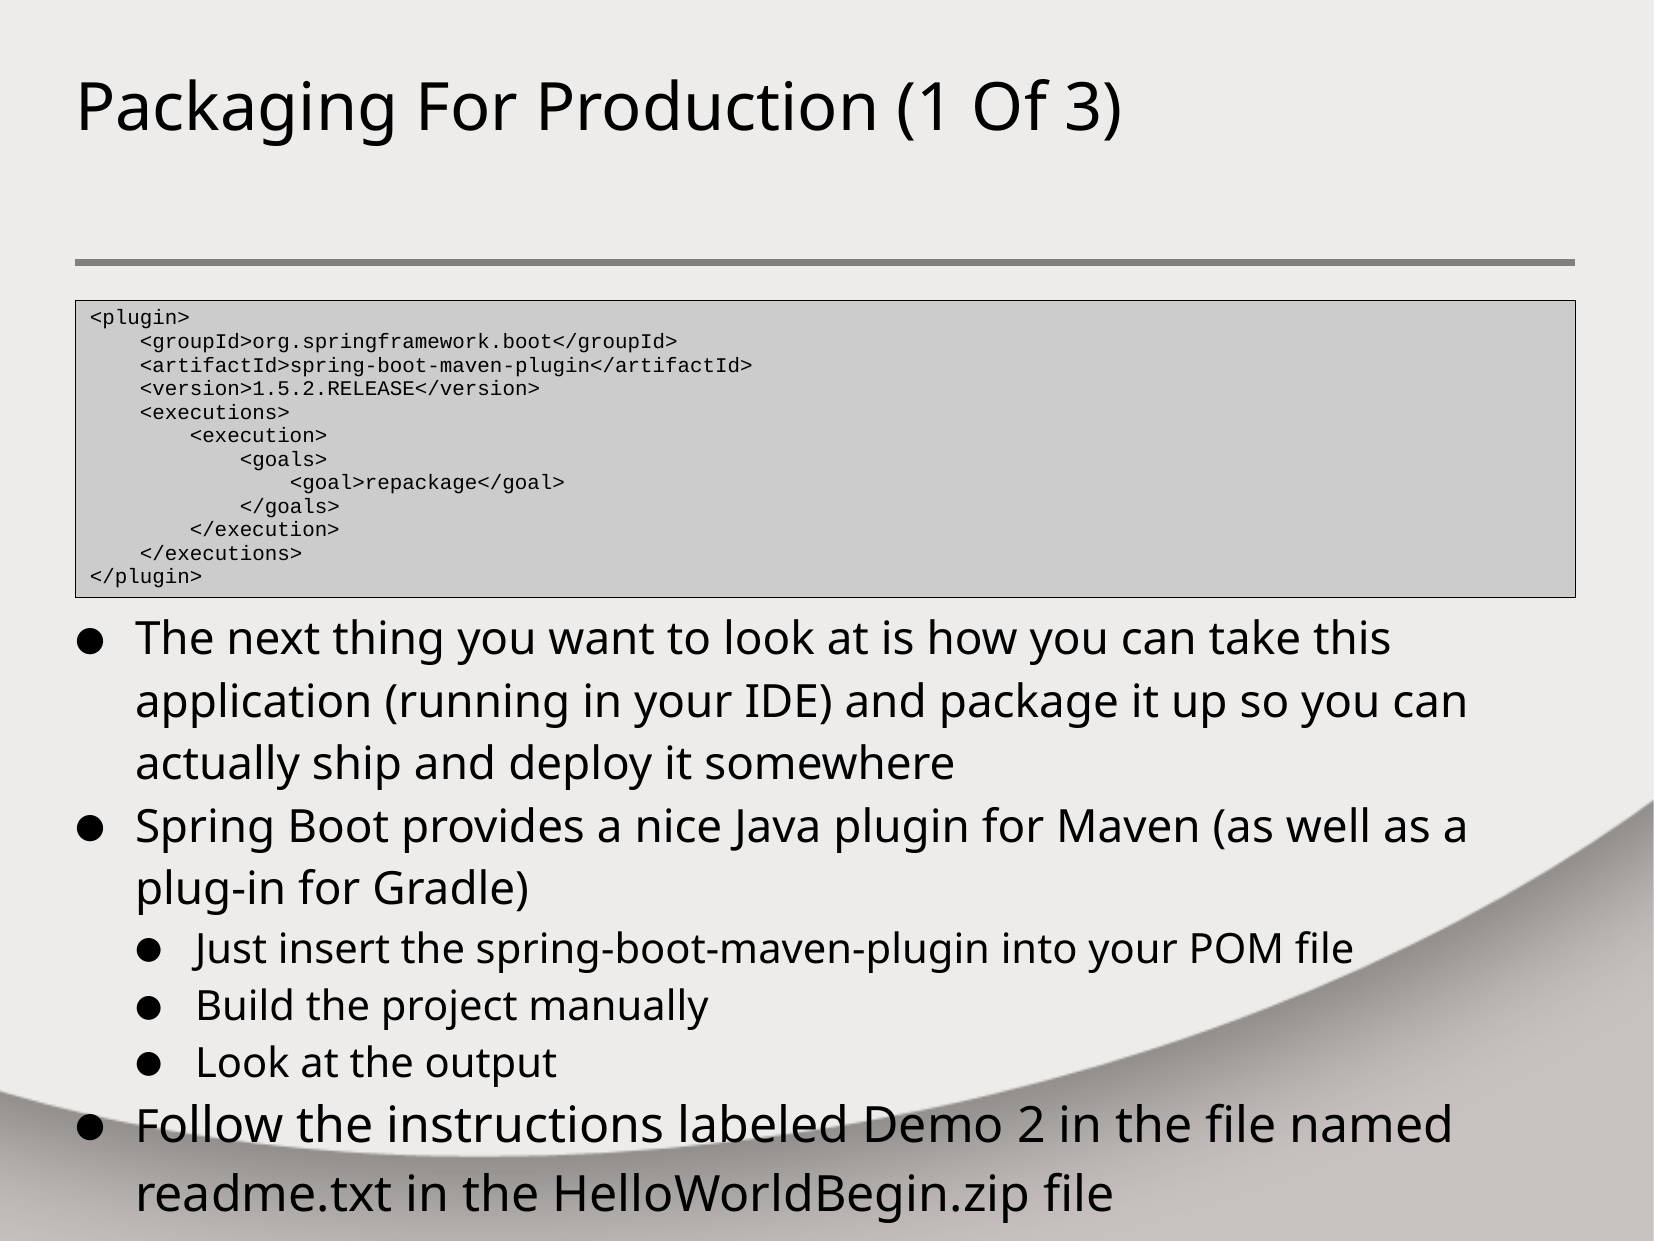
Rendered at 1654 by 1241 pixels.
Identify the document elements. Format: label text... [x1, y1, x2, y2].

title Packaging For Production (1 Of 3) [75, 75, 1576, 226]
picture [0, 0, 1654, 1241]
list The next thing you want to look at is how you can take this application (running in your IDE) and package it up so you can actually ship and deploy it somewhere Spring Boot provides a nice Java plugin for Maven (as well as a plug-in for Gradle) Just insert the spring-boot-maven-plugin into your POM file Build the project manually Look at the output Follow the instructions labeled Demo 2 in the file named readme.txt in the HelloWorldBegin.zip file [75, 598, 1576, 1163]
text_box <plugin> <groupId>org.springframework.boot</groupId> <artifactId>spring-boot-maven-plugin</artifactId> <version>1.5.2.RELEASE</version> <executions> <execution> <goals> <goal>repackage</goal> </goals> </execution> </executions> </plugin> [75, 300, 1576, 598]
